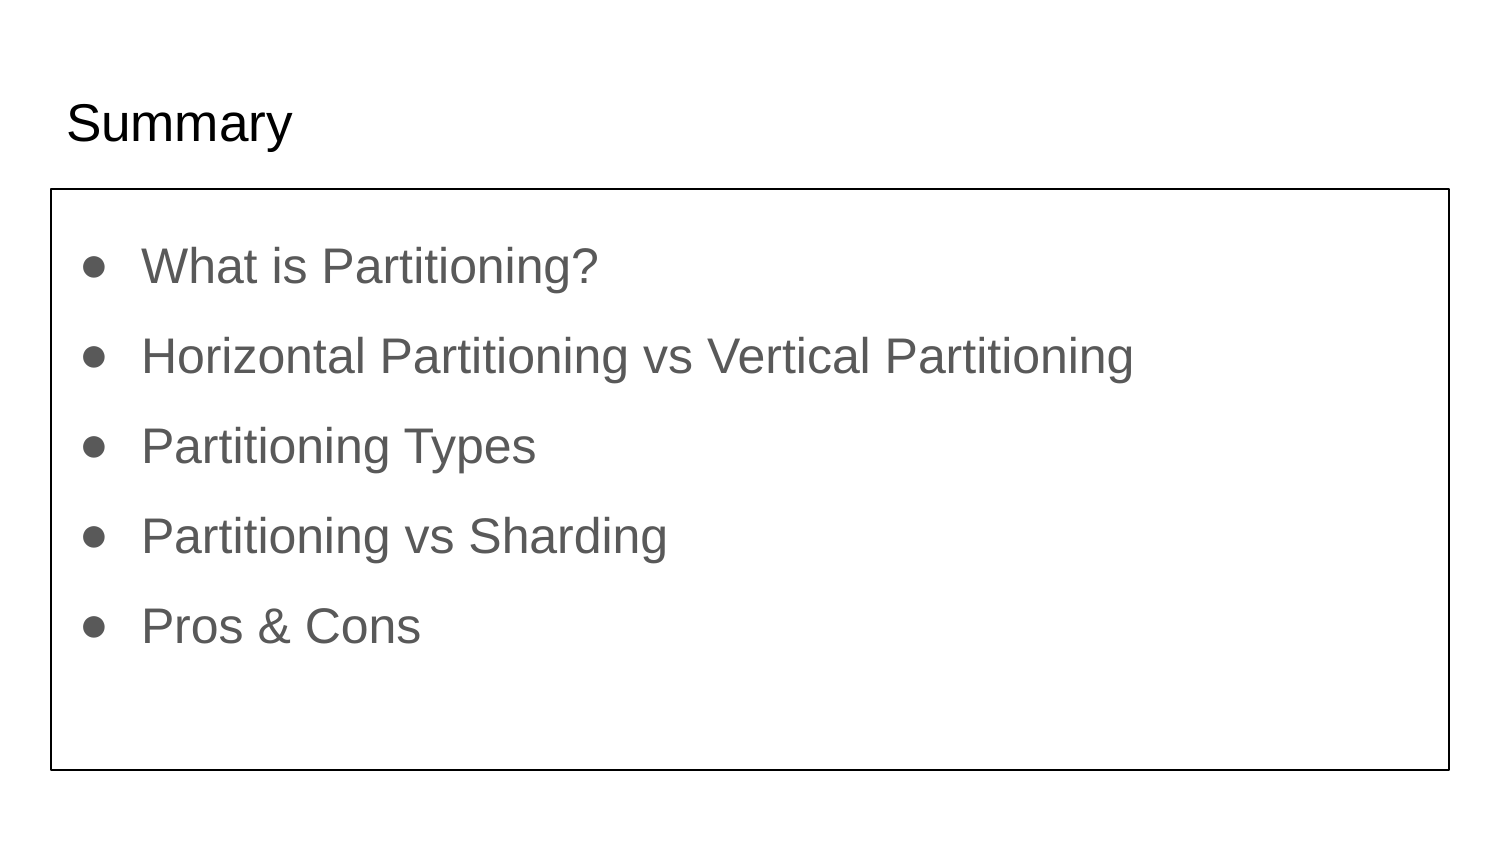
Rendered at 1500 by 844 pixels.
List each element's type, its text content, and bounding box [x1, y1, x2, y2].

list What is Partitioning? Horizontal Partitioning vs Vertical Partitioning Partitioning Types Partitioning vs Sharding Pros & Cons [51, 189, 1449, 771]
title Summary [51, 72, 1449, 167]
